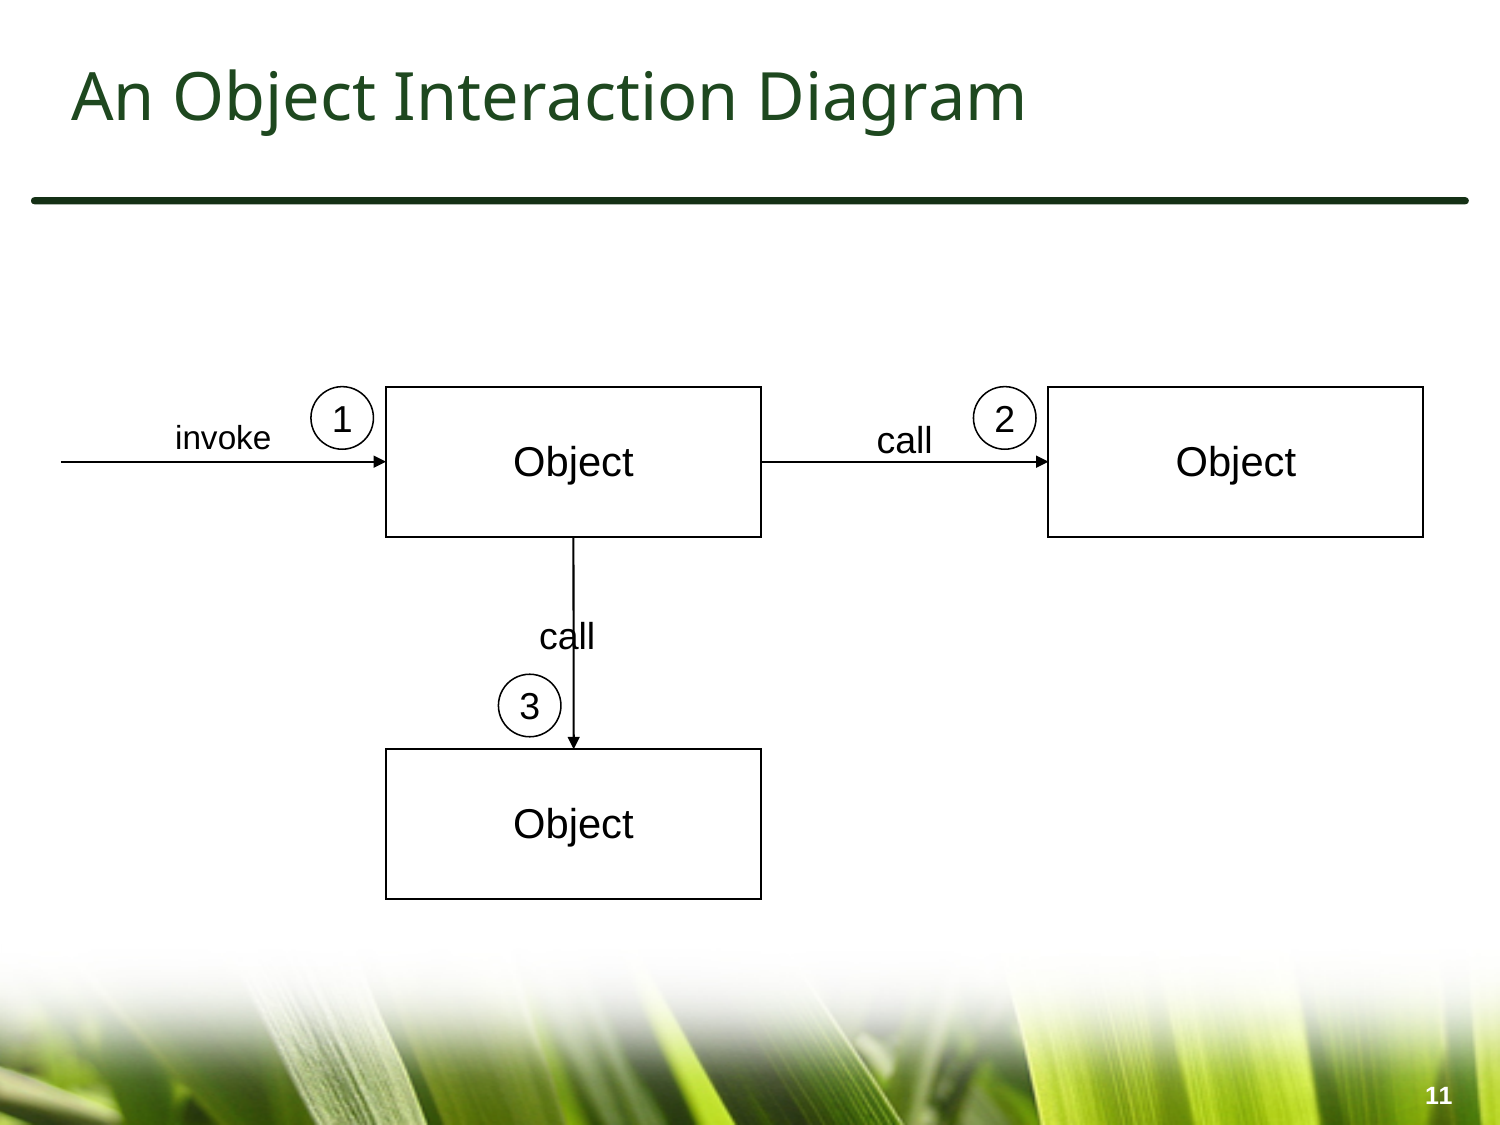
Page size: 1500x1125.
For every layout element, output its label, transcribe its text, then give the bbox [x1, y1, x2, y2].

text_box Object [385, 749, 761, 900]
text_box call [373, 607, 761, 666]
text_box call [760, 411, 1048, 470]
text_box 2 [973, 390, 1037, 448]
picture [0, 944, 1500, 1125]
text_box Object [1048, 386, 1424, 537]
text_box Object [385, 386, 761, 537]
text_box 3 [498, 677, 561, 736]
title An Object Interaction Diagram [56, 5, 1089, 184]
text_box 1 [310, 390, 374, 448]
text_box invoke [60, 411, 386, 465]
